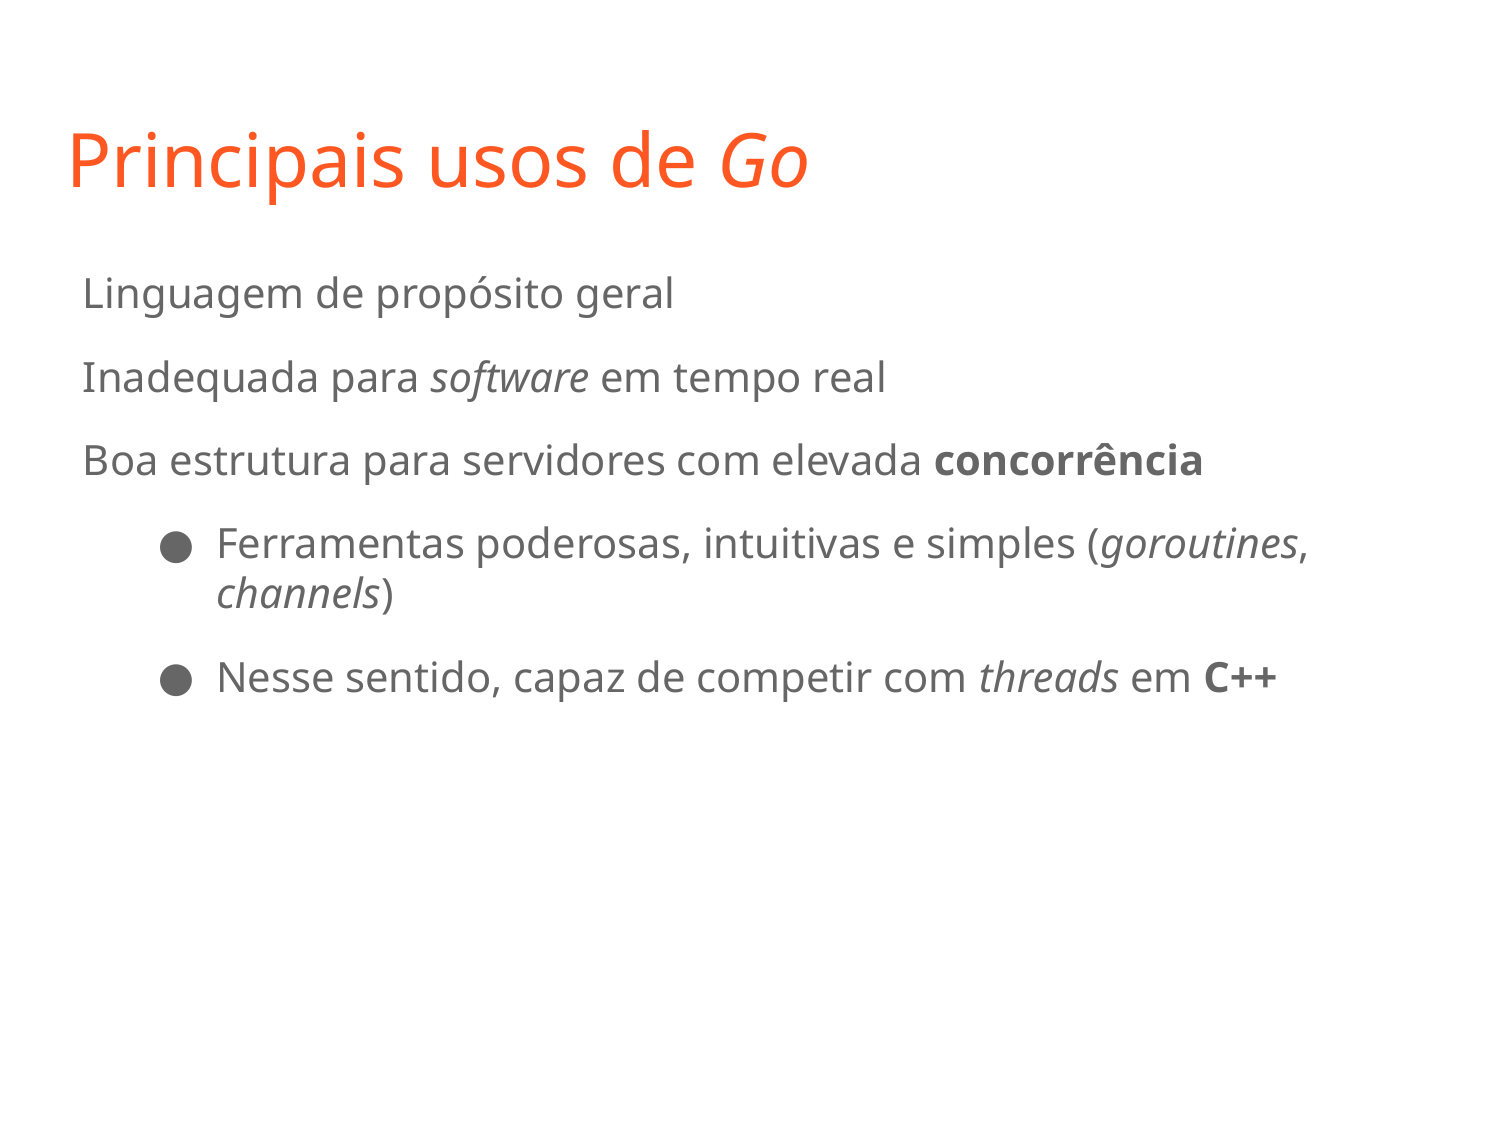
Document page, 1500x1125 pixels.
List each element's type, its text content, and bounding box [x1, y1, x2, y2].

title Principais usos de Go [51, 97, 1449, 223]
list Linguagem de propósito geral Inadequada para software em tempo real Boa estrutura para servidores com elevada concorrência Ferramentas poderosas, intuitivas e simples (goroutines, channels) Nesse sentido, capaz de competir com threads em C++ [51, 252, 1449, 1000]
